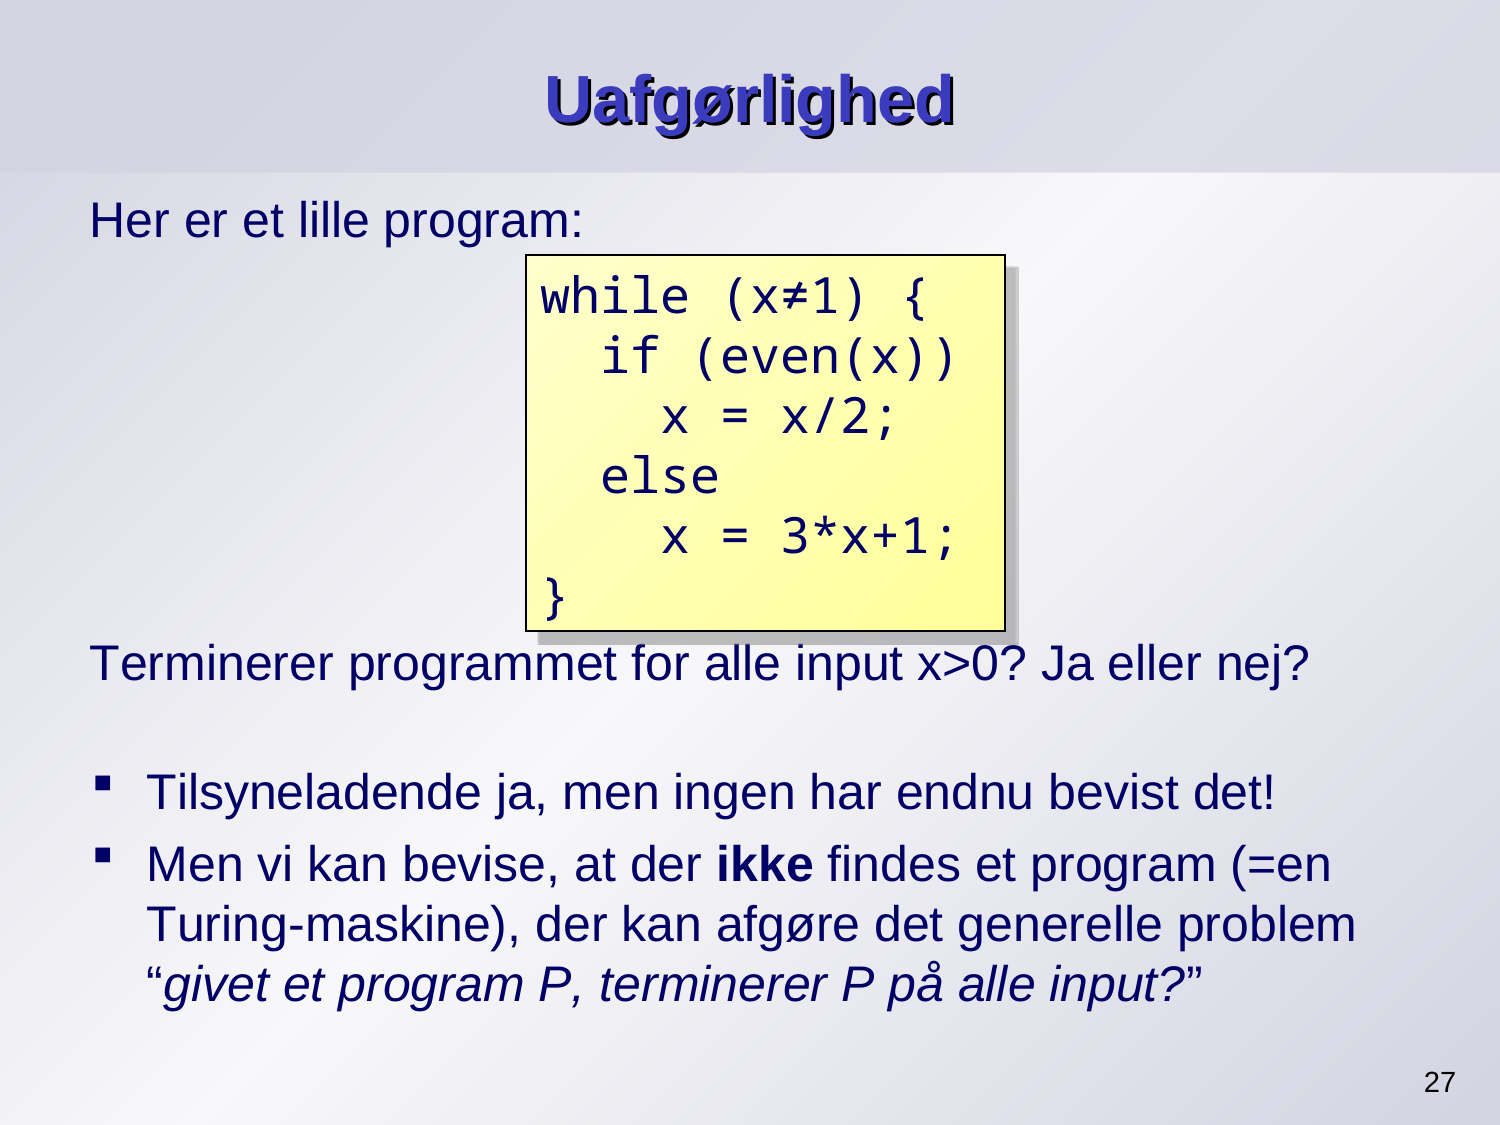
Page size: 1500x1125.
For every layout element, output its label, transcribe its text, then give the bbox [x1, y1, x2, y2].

title Uafgørlighed [75, 24, 1426, 174]
text_box while (x≠1) { if (even(x)) x = x/2; else x = 3*x+1; } [525, 255, 1006, 631]
text_box Tilsyneladende ja, men ingen har endnu bevist det! Men vi kan bevise, at der ikke findes et program (=en Turing-maskine), der kan afgøre det generelle problem “givet et program P, terminerer P på alle input?” [76, 751, 1461, 1024]
list Her er et lille program: Terminerer programmet for alle input x>0? Ja eller nej? [74, 184, 1459, 775]
